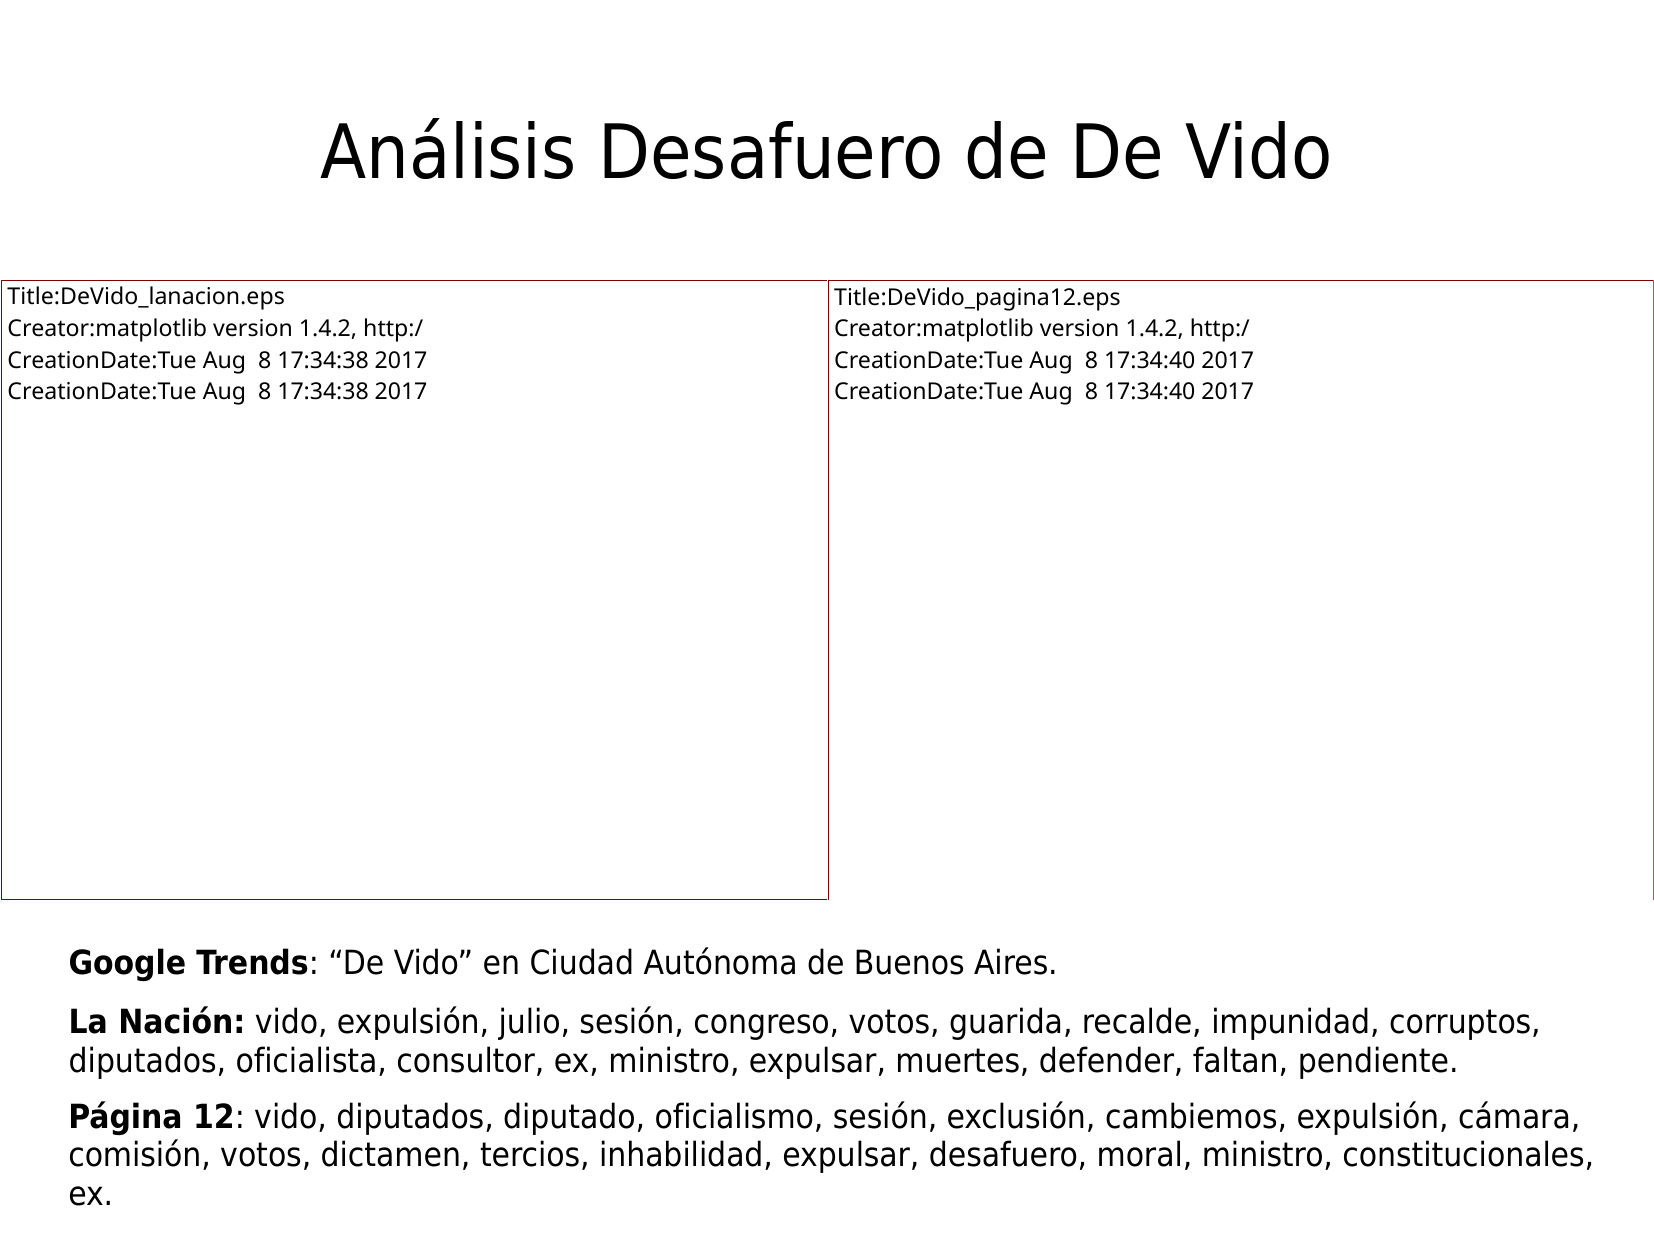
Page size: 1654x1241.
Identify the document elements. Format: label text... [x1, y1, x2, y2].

picture [0, 278, 1654, 900]
text_box Página 12: vido, diputados, diputado, oficialismo, sesión, exclusión, cambiemos, expulsión, cámara, comisión, votos, dictamen, tercios, inhabilidad, expulsar, desafuero, moral, ministro, constitucionales, ex. [53, 1090, 1642, 1222]
text_box La Nación: vido, expulsión, julio, sesión, congreso, votos, guarida, recalde, impunidad, corruptos, diputados, oficialista, consultor, ex, ministro, expulsar, muertes, defender, faltan, pendiente. [53, 995, 1601, 1095]
title Análisis Desafuero de De Vido [82, 49, 1571, 257]
text_box Google Trends: “De Vido” en Ciudad Autónoma de Buenos Aires. [53, 936, 1601, 991]
